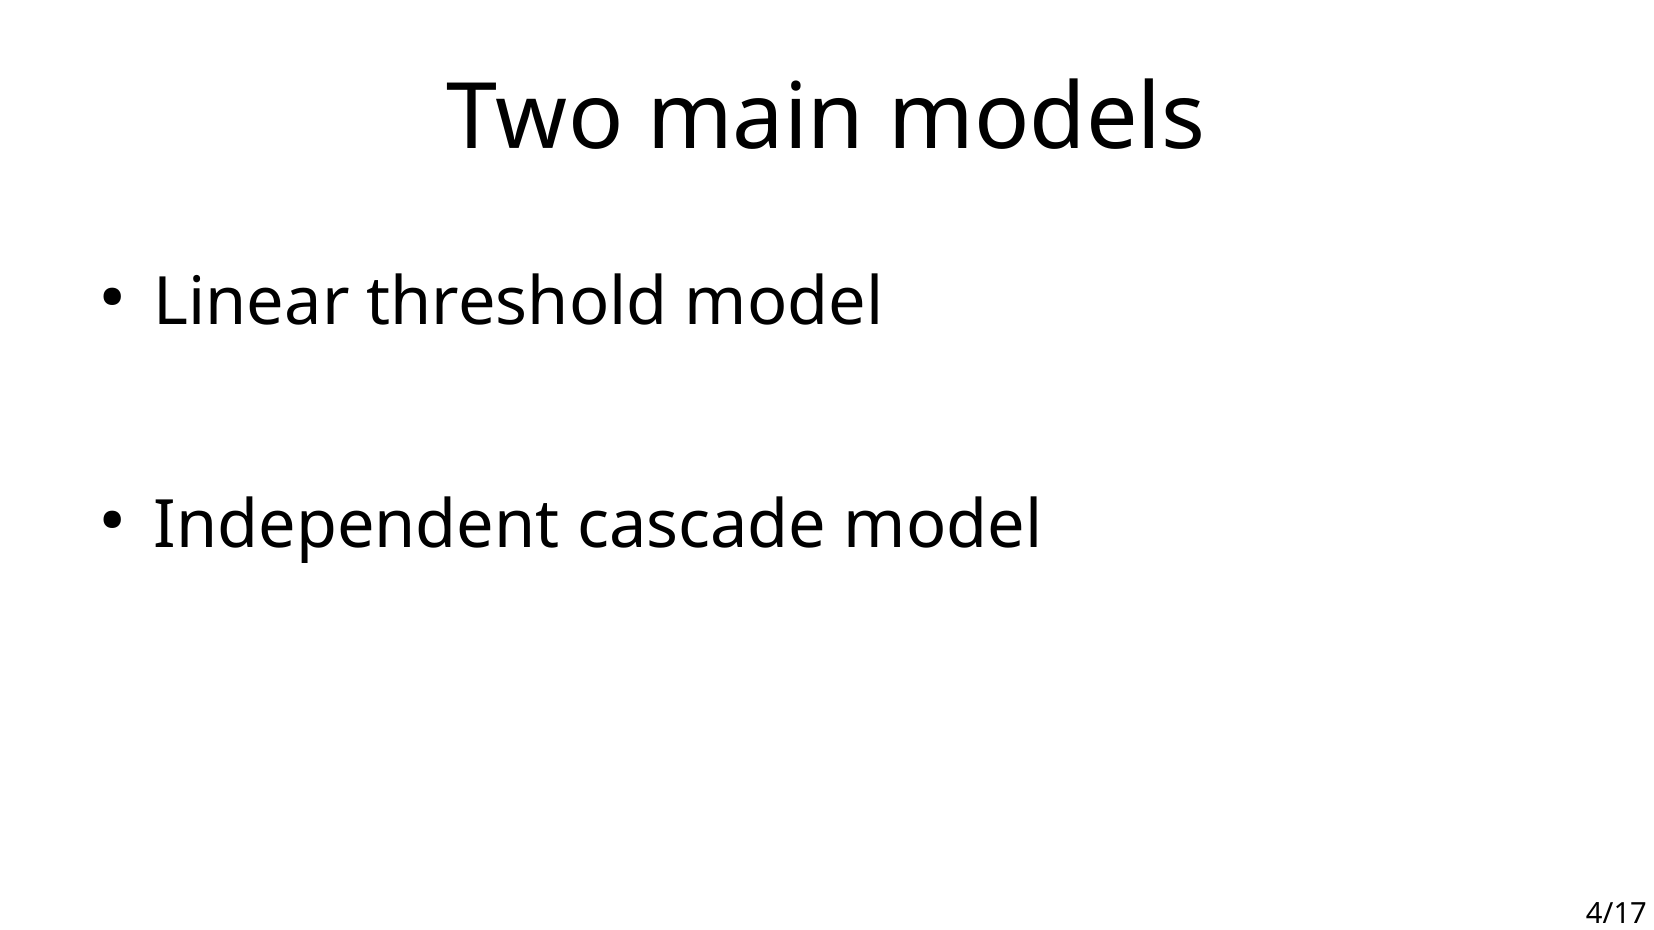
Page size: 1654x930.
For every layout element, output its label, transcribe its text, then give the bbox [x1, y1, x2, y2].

list Linear threshold model Independent cascade model [82, 252, 1571, 793]
title Two main models [82, 1, 1571, 225]
